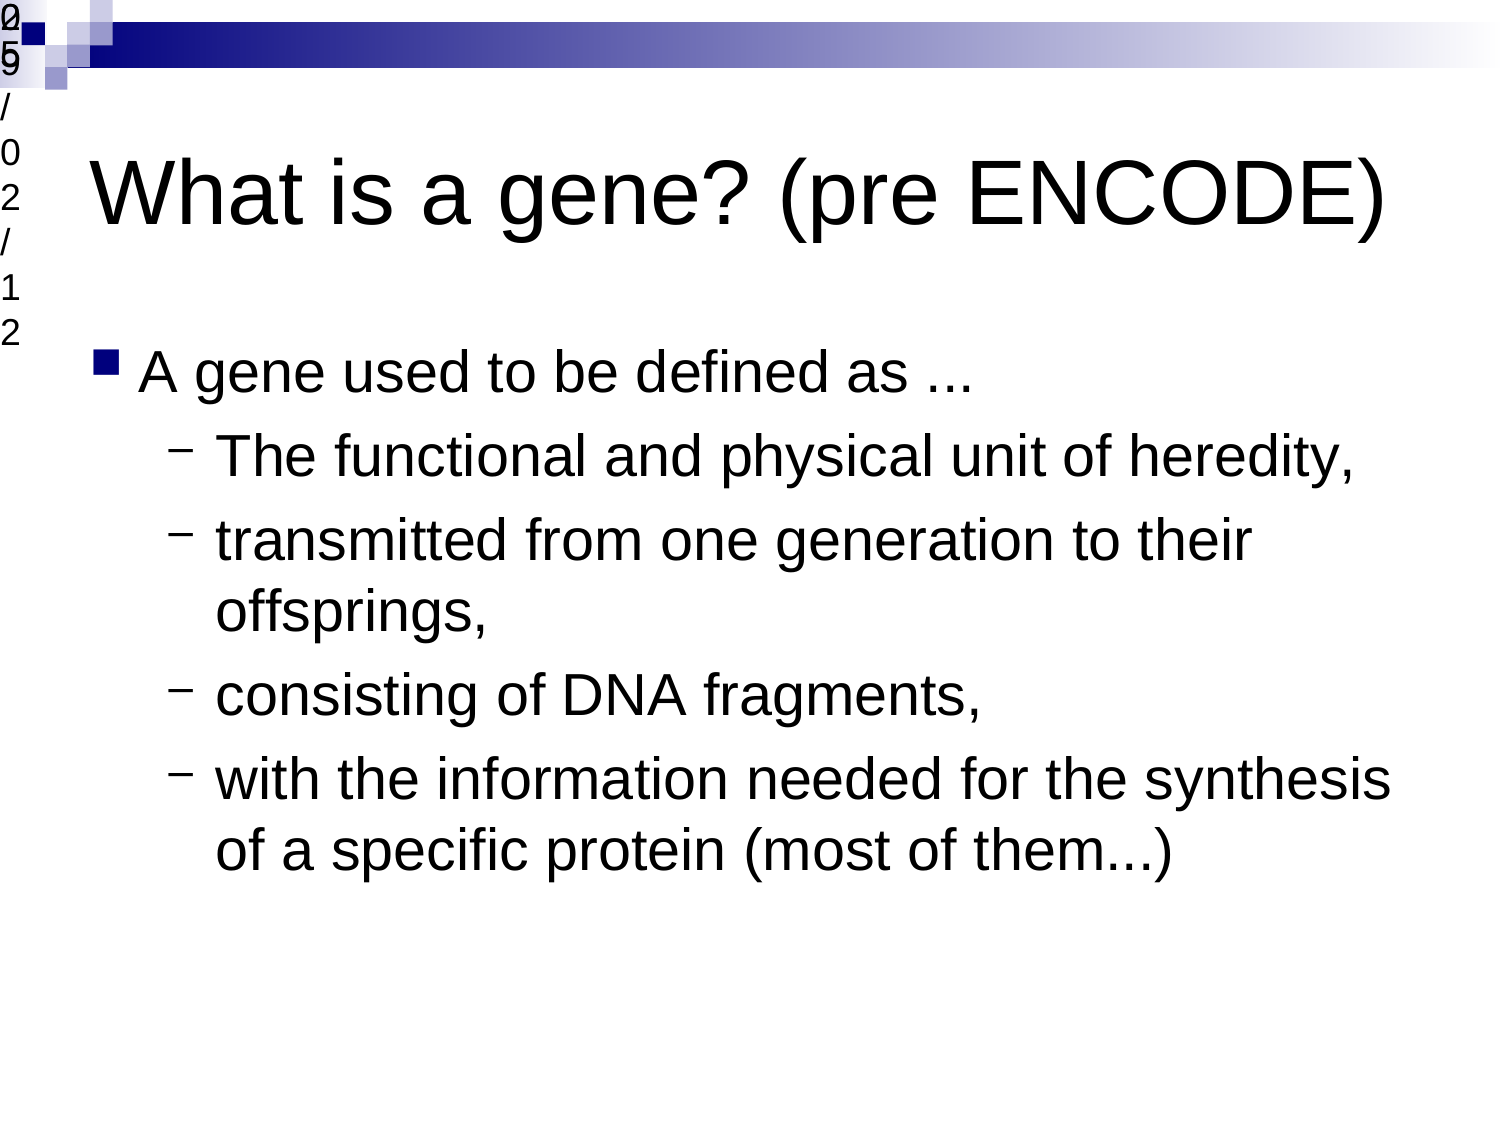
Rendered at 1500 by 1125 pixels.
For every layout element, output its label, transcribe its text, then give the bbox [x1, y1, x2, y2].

list A gene used to be defined as ... The functional and physical unit of heredity, transmitted from one generation to their offsprings, consisting of DNA fragments, with the information needed for the synthesis of a specific protein (most of them...) [75, 324, 1425, 963]
title What is a gene? (pre ENCODE) [75, 75, 1425, 300]
